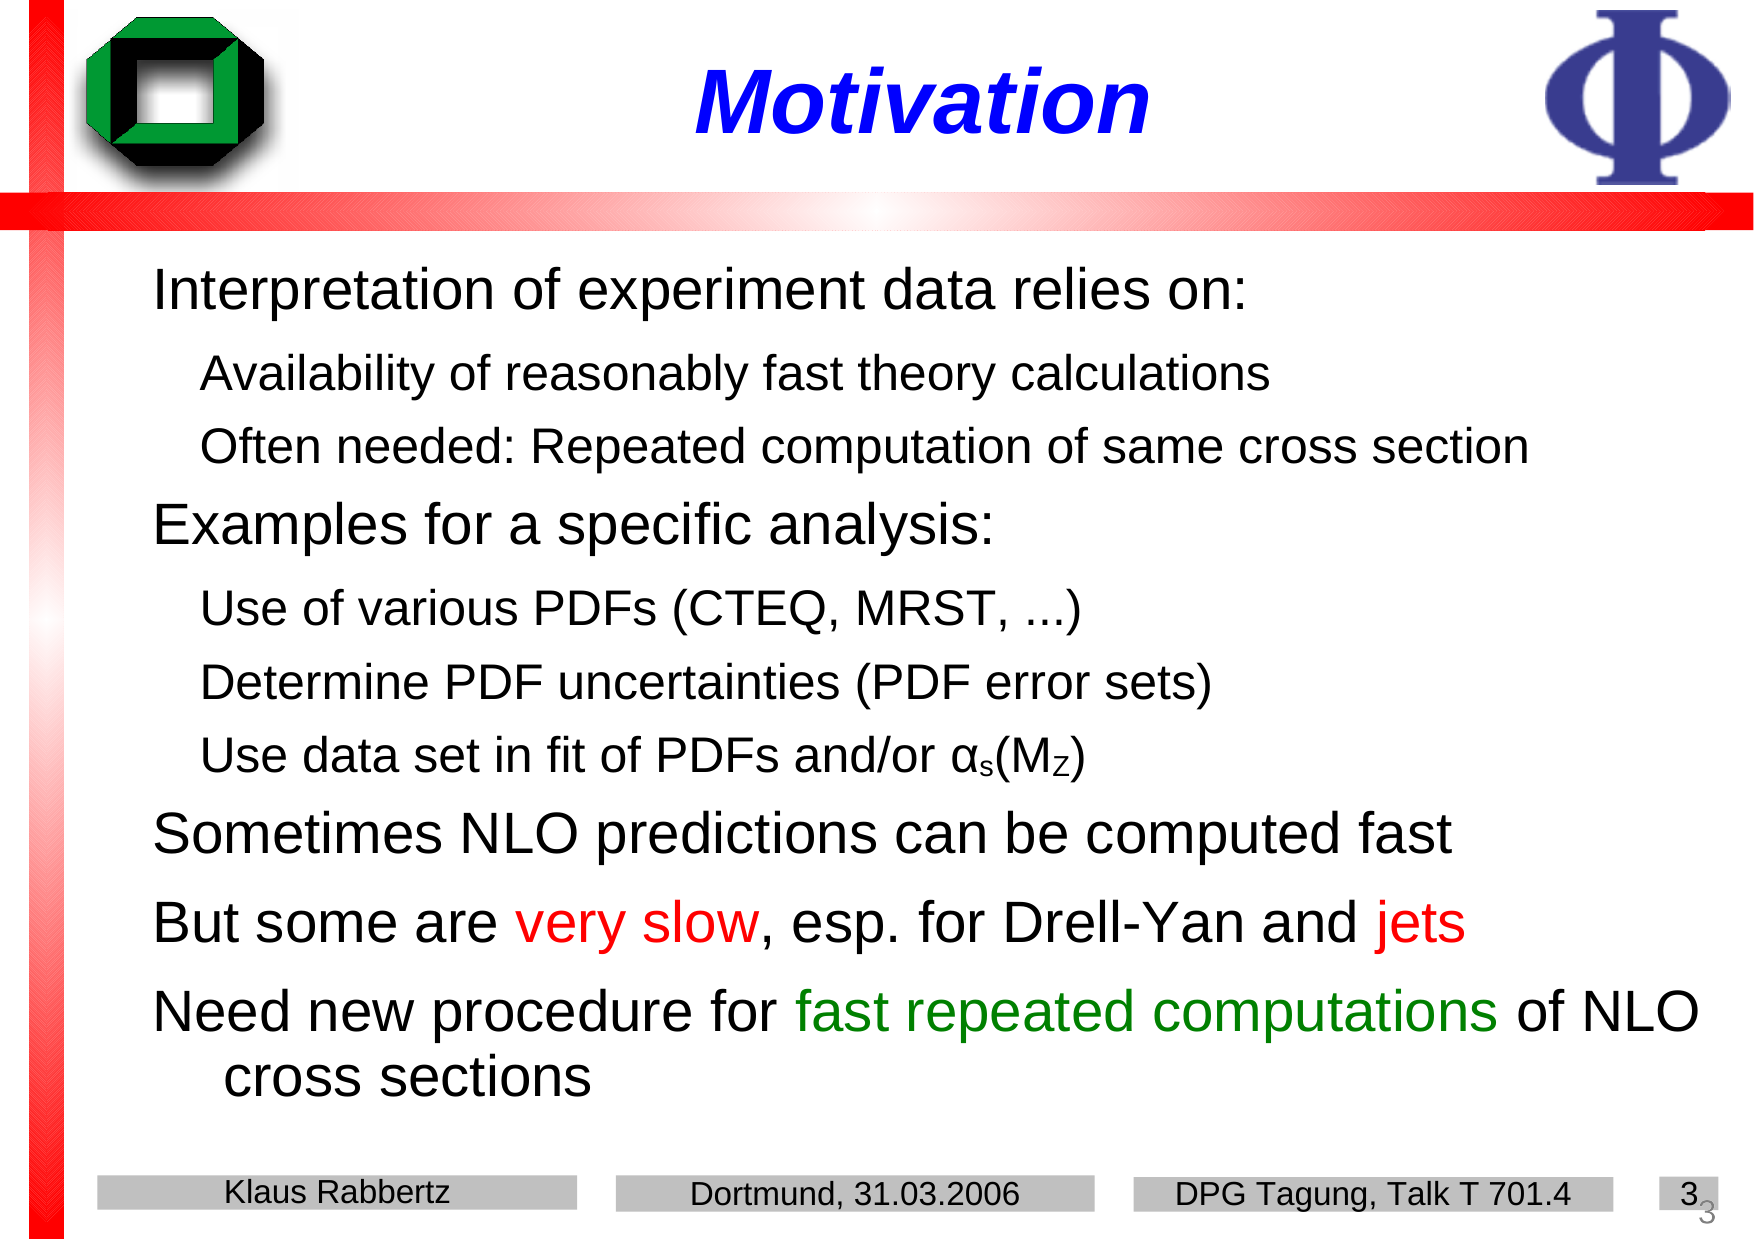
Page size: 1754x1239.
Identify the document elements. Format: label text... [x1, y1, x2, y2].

list Interpretation of experiment data relies on: Availability of reasonably fast theory calculations Often needed: Repeated computation of same cross section Examples for a specific analysis: Use of various PDFs (CTEQ, MRST, ...) Determine PDF uncertainties (PDF error sets) Use data set in fit of PDFs and/or αs(MZ) Sometimes NLO predictions can be computed fast But some are very slow, esp. for Drell-Yan and jets Need new procedure for fast repeated computations of NLO cross sections [93, 256, 1719, 1125]
picture [64, 9, 299, 192]
title Motivation [282, 21, 1566, 183]
picture [1545, 10, 1731, 185]
